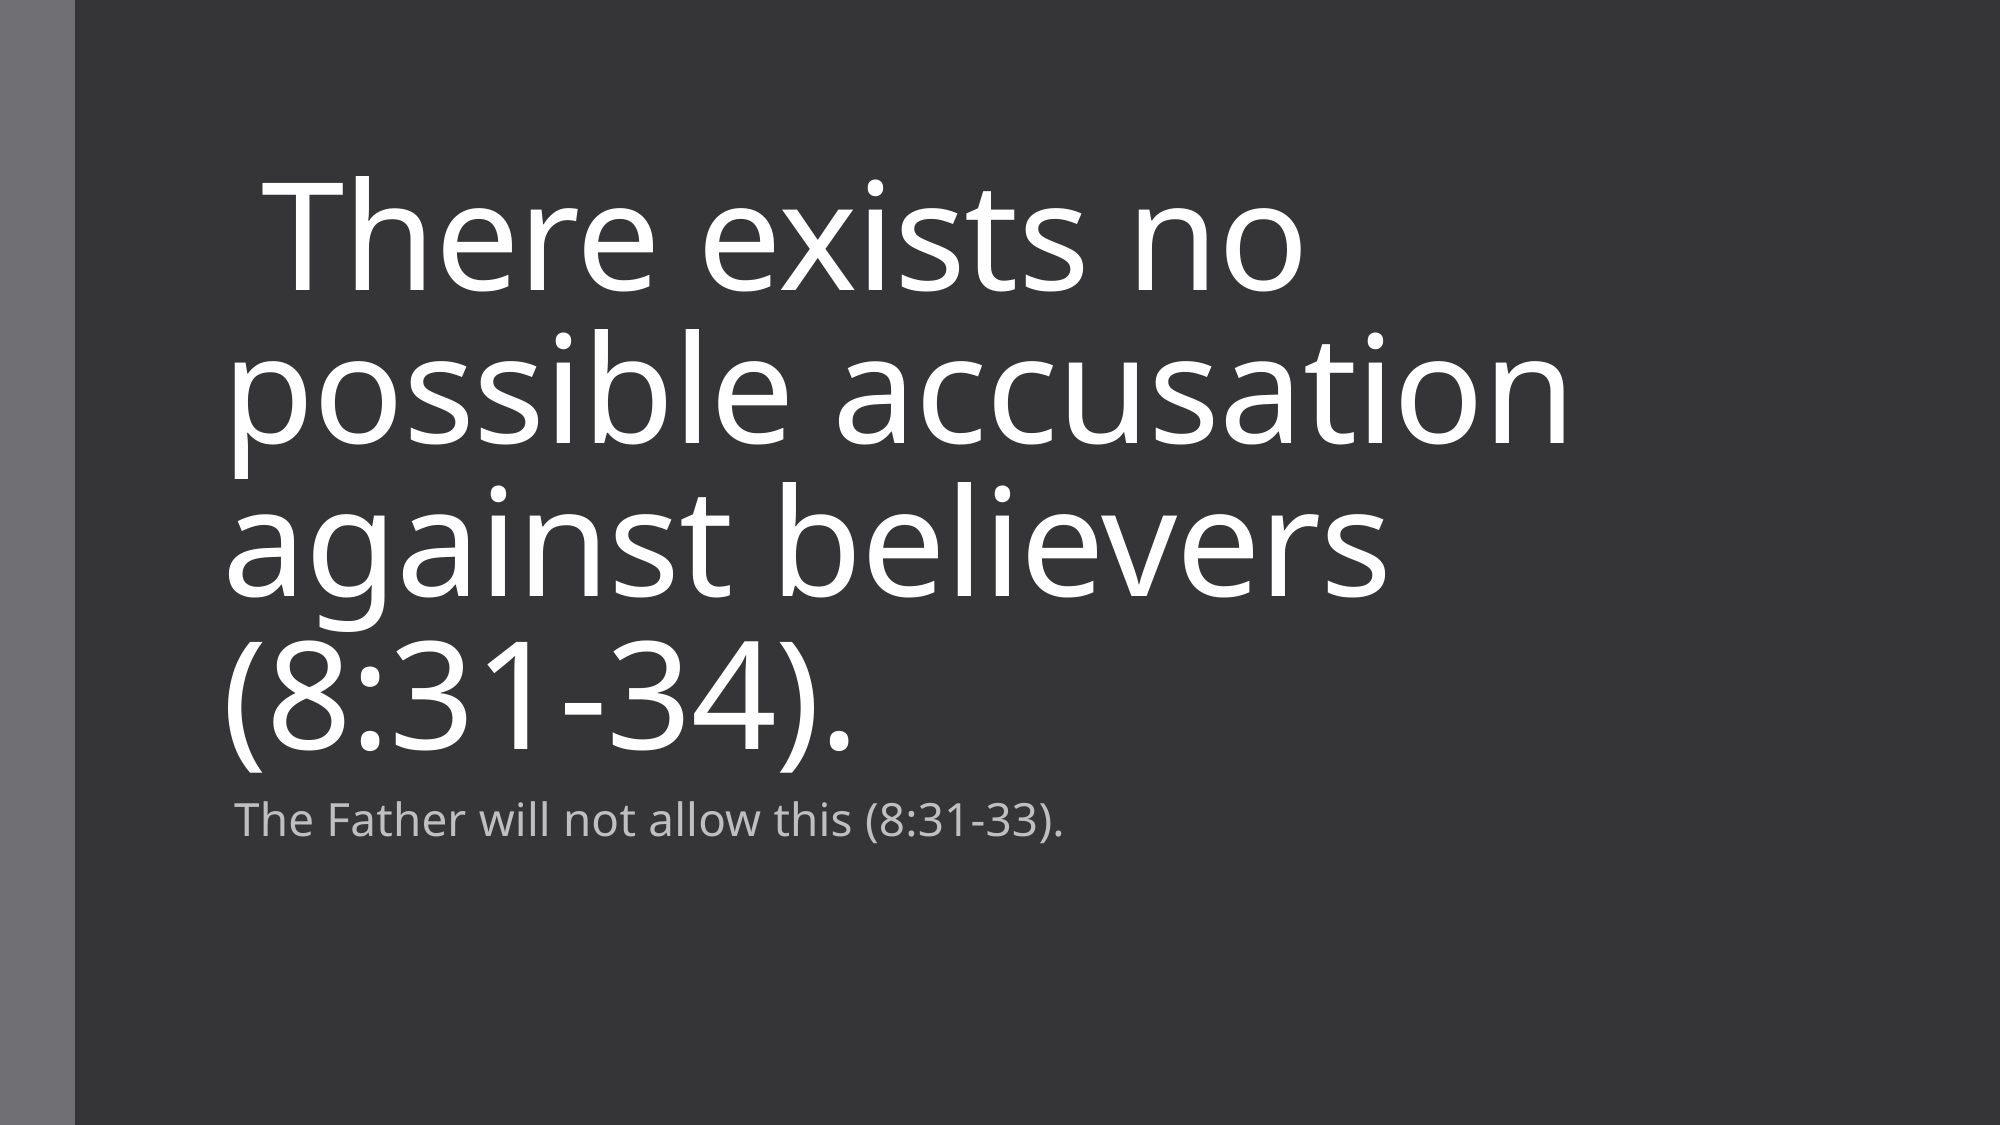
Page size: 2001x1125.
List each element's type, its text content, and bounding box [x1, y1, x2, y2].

title There exists no possible accusation against believers (8:31-34). [206, 124, 1752, 787]
subtitle The Father will not allow this (8:31-33). [206, 787, 1752, 1066]
